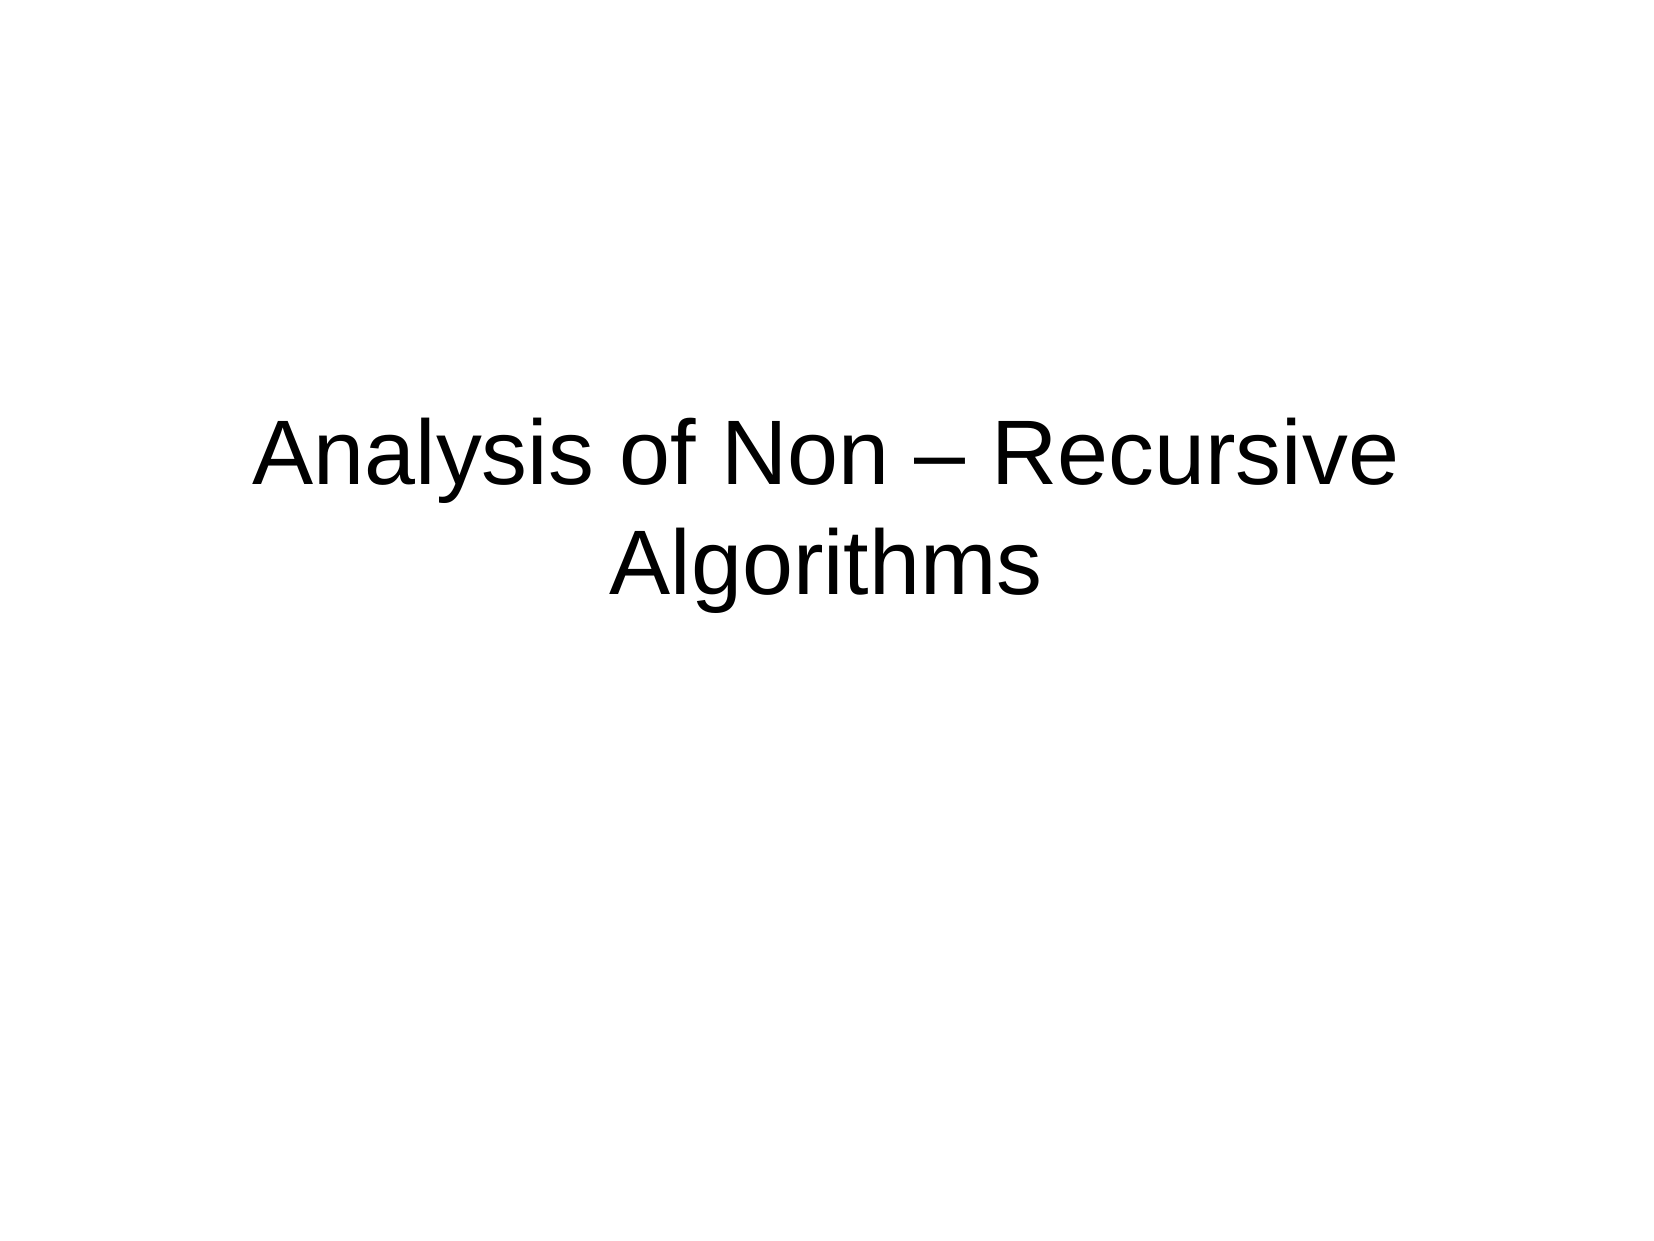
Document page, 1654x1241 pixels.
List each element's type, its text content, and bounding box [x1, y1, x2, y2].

title Analysis of Non – Recursive Algorithms [82, 167, 1571, 839]
